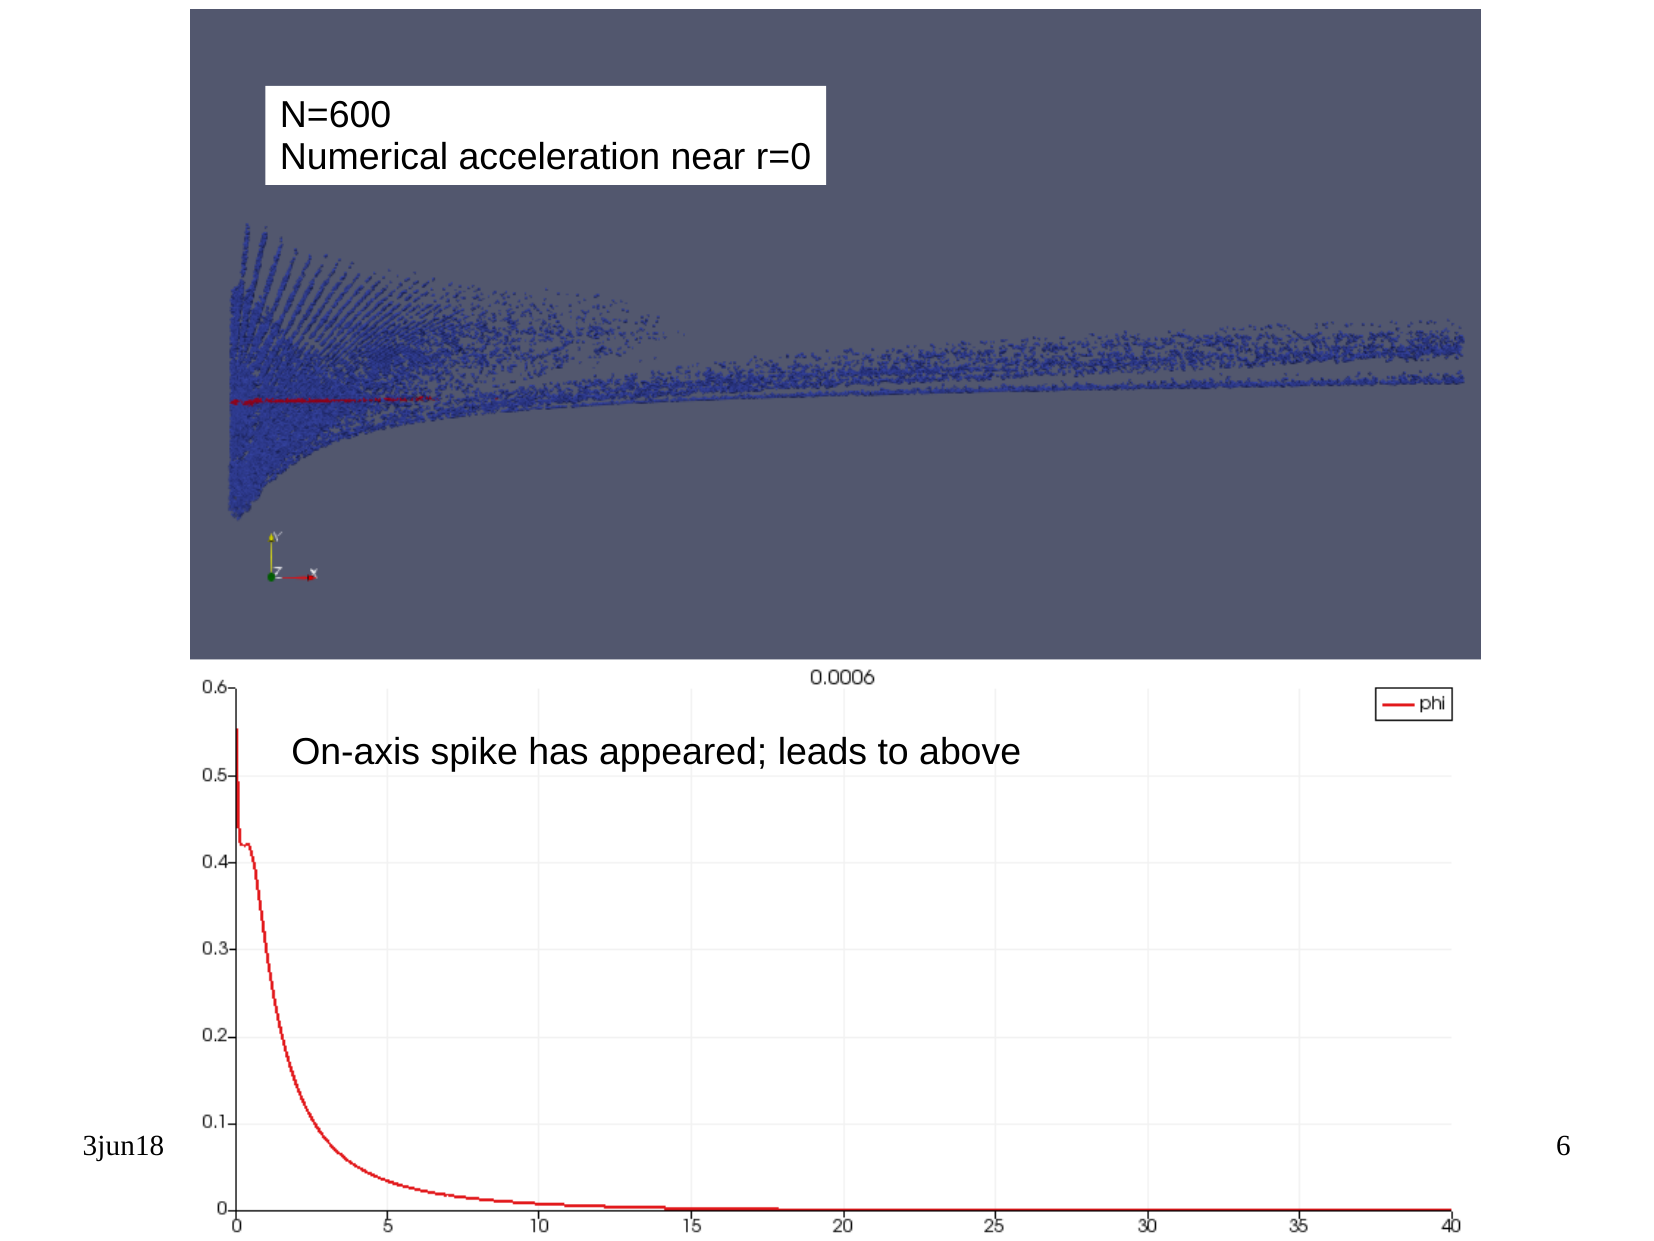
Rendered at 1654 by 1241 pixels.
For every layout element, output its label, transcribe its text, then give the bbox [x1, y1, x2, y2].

text_box N=600 Numerical acceleration near r=0 [265, 85, 827, 185]
text_box On-axis spike has appeared; leads to above [276, 723, 1037, 781]
picture [190, 9, 1481, 1241]
